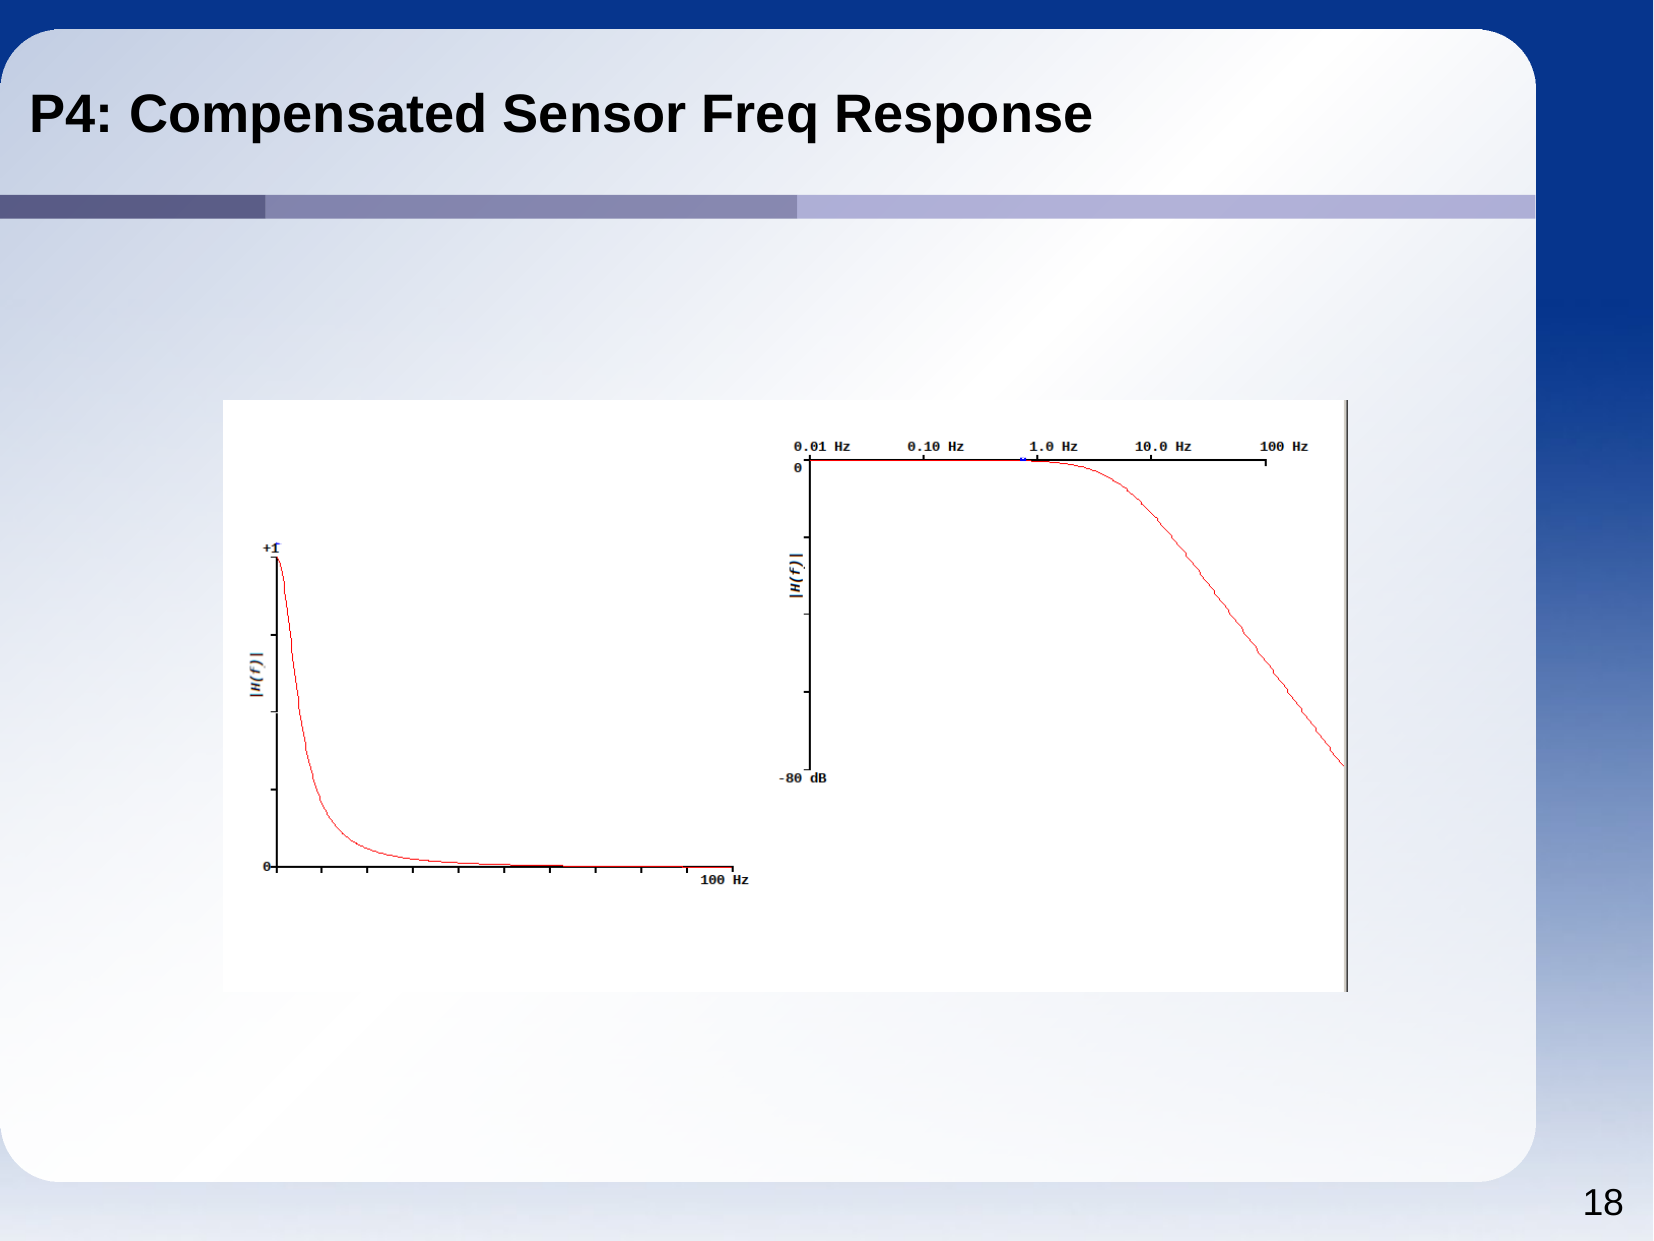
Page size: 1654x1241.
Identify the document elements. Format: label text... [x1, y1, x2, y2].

title P4: Compensated Sensor Freq Response [29, 49, 1506, 178]
picture [223, 400, 1348, 992]
picture [0, 0, 1654, 1241]
